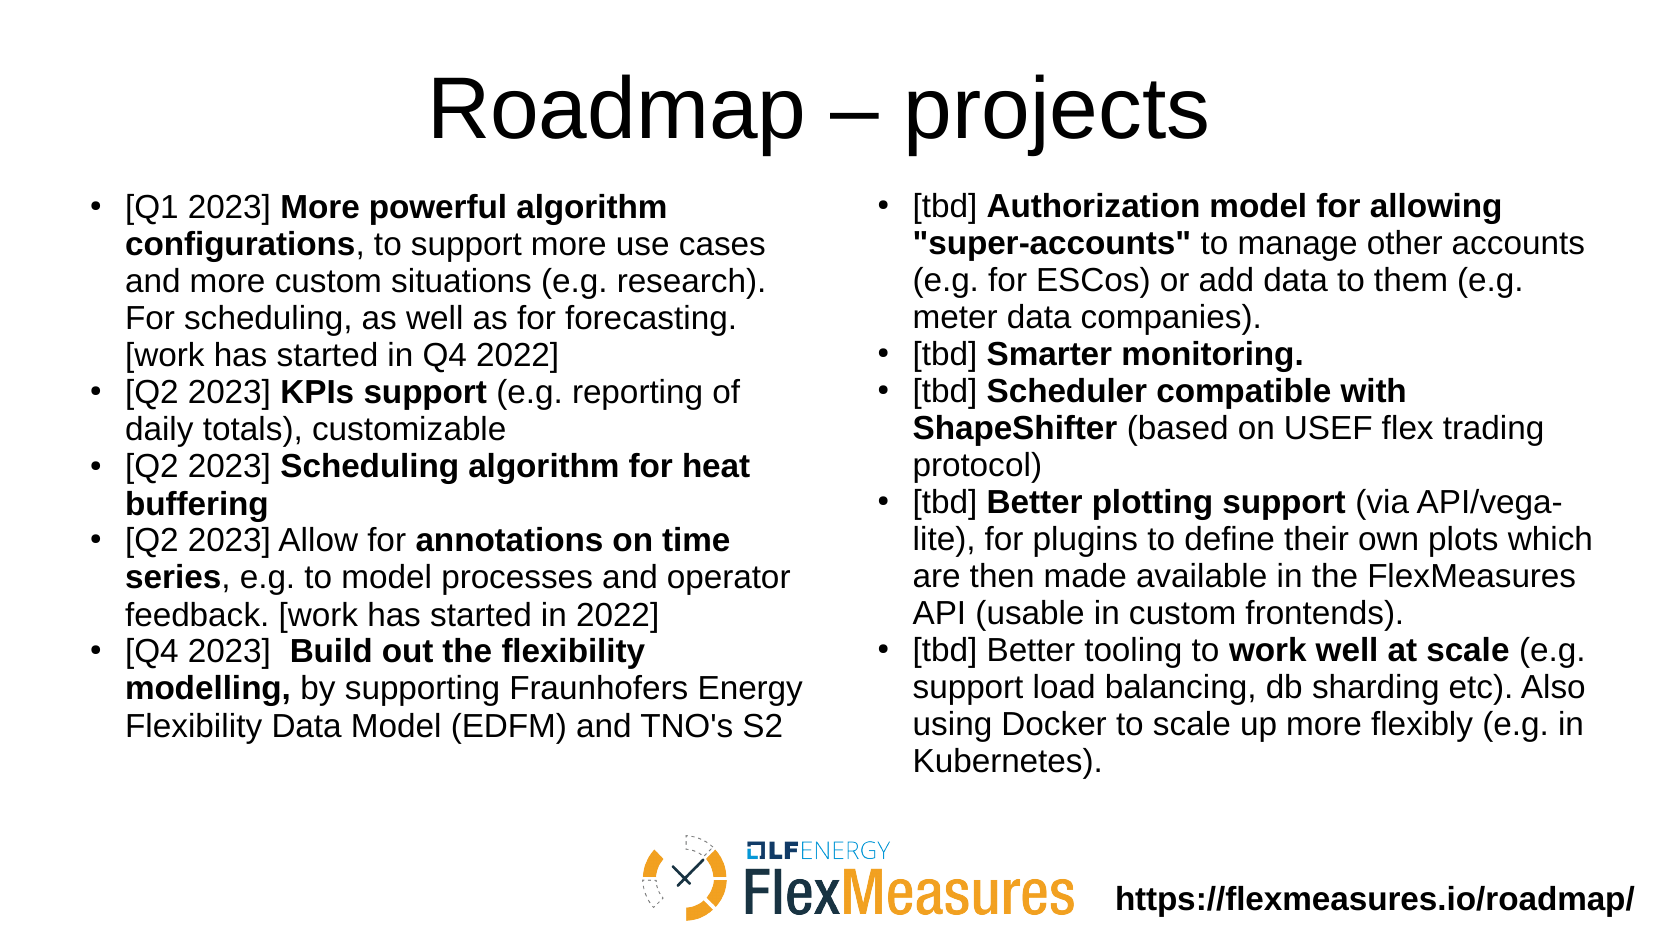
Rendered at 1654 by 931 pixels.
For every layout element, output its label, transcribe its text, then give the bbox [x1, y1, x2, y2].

picture [642, 835, 1074, 921]
title Roadmap – projects [75, 30, 1564, 186]
list https://flexmeasures.io/roadmap/ [1044, 880, 1651, 931]
text_box [tbd] Authorization model for allowing "super-accounts" to manage other accounts (e.g. for ESCos) or add data to them (e.g. meter data companies). [tbd] Smarter monitoring. [tbd] Scheduler compatible with ShapeShifter (based on USEF flex trading protocol) [tbd] Better plotting support (via API/vega-lite), for plugins to define their own plots which are then made available in the FlexMeasures API (usable in custom frontends). [tbd] Better tooling to work well at scale (e.g. support load balancing, db sharding etc). Also using Docker to scale up more flexibly (e.g. in Kubernetes). [862, 179, 1612, 788]
text_box [Q1 2023] More powerful algorithm configurations, to support more use cases and more custom situations (e.g. research). For scheduling, as well as for forecasting. [work has started in Q4 2022] [Q2 2023] KPIs support (e.g. reporting of daily totals), customizable [Q2 2023] Scheduling algorithm for heat buffering [Q2 2023] Allow for annotations on time series, e.g. to model processes and operator feedback. [work has started in 2022] [Q4 2023] Build out the flexibility modelling, by supporting Fraunhofers Energy Flexibility Data Model (EDFM) and TNO's S2 [75, 181, 825, 752]
